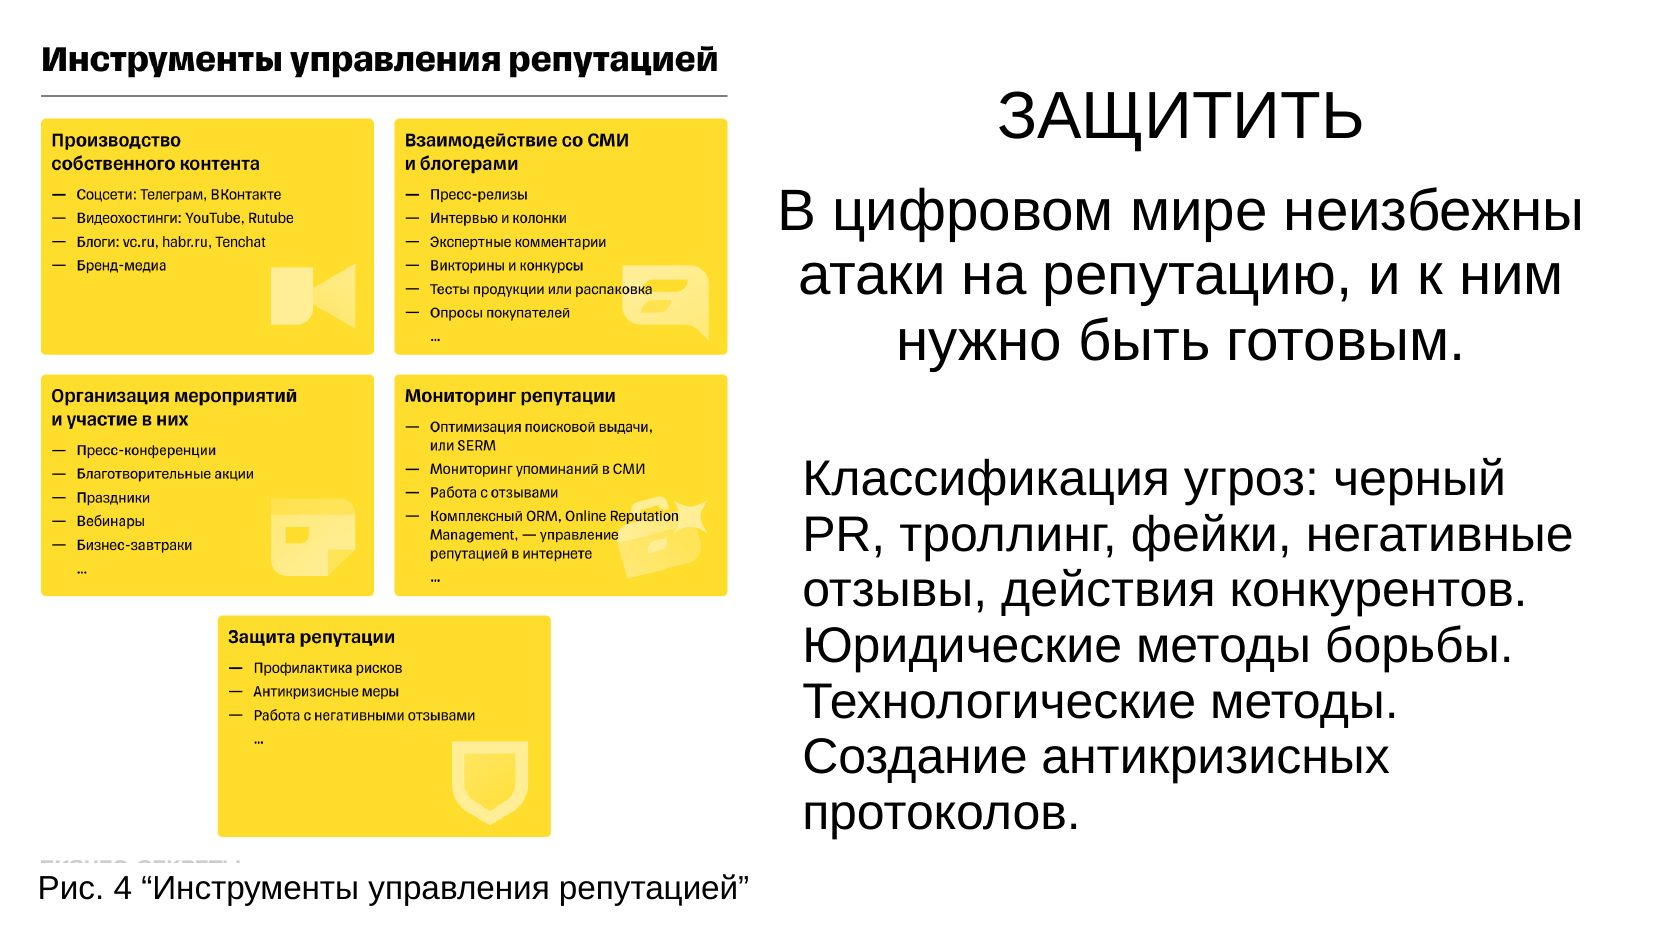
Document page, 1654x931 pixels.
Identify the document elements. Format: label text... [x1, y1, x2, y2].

picture [17, 7, 751, 863]
text_box ЗАЩИТИТЬ В цифровом мире неизбежны атаки на репутацию, и к ним нужно быть готовым. [751, 37, 1613, 413]
text_box Рис. 4 “Инструменты управления репутацией” [22, 862, 713, 915]
text_box Классификация угроз: черный PR, троллинг, фейки, негативные отзывы, действия конкурентов. Юридические методы борьбы. Технологические методы. Создание антикризисных протоколов. [787, 442, 1613, 931]
